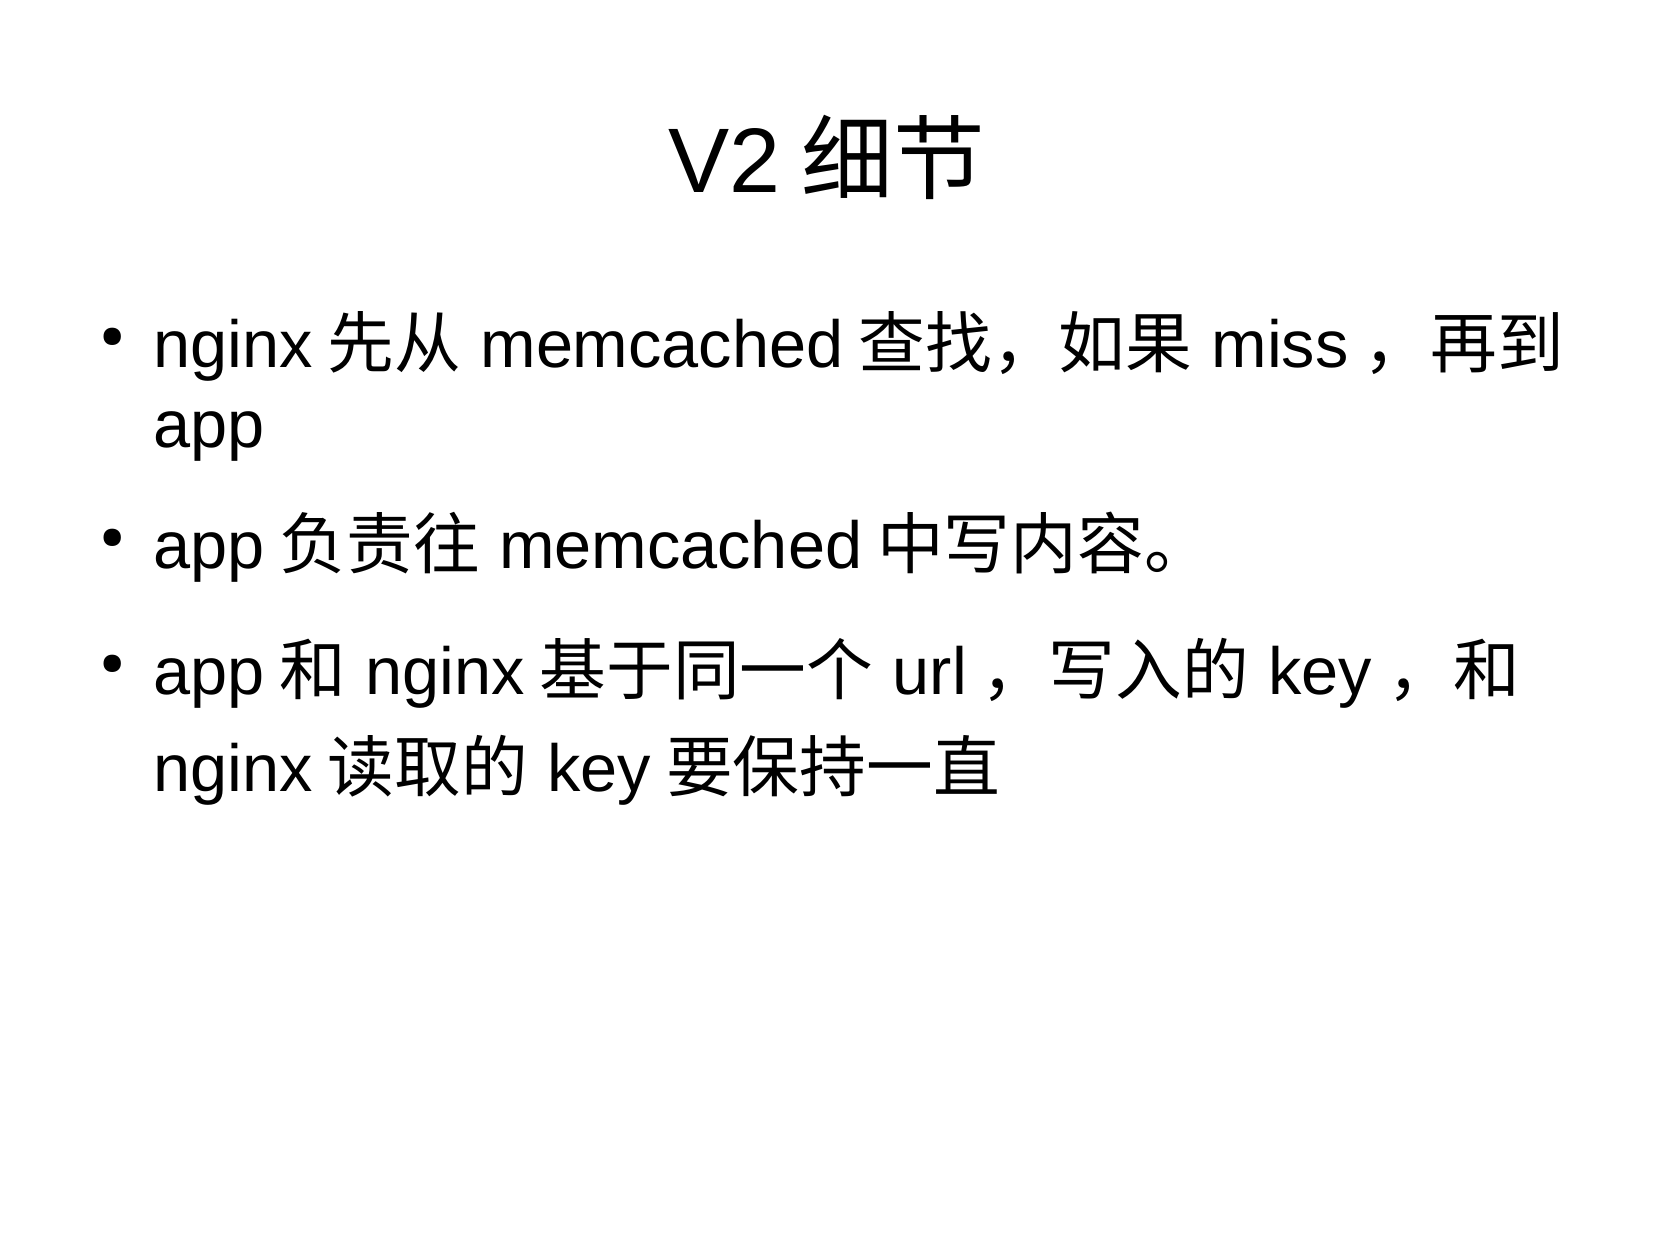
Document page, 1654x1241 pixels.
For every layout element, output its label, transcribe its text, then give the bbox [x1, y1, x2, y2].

title V2细节 [82, 49, 1571, 257]
list nginx先从memcached查找，如果miss，再到app app负责往memcached中写内容。 app和nginx基于同一个url，写入的key，和nginx读取的key要保持一直 [82, 290, 1571, 1109]
